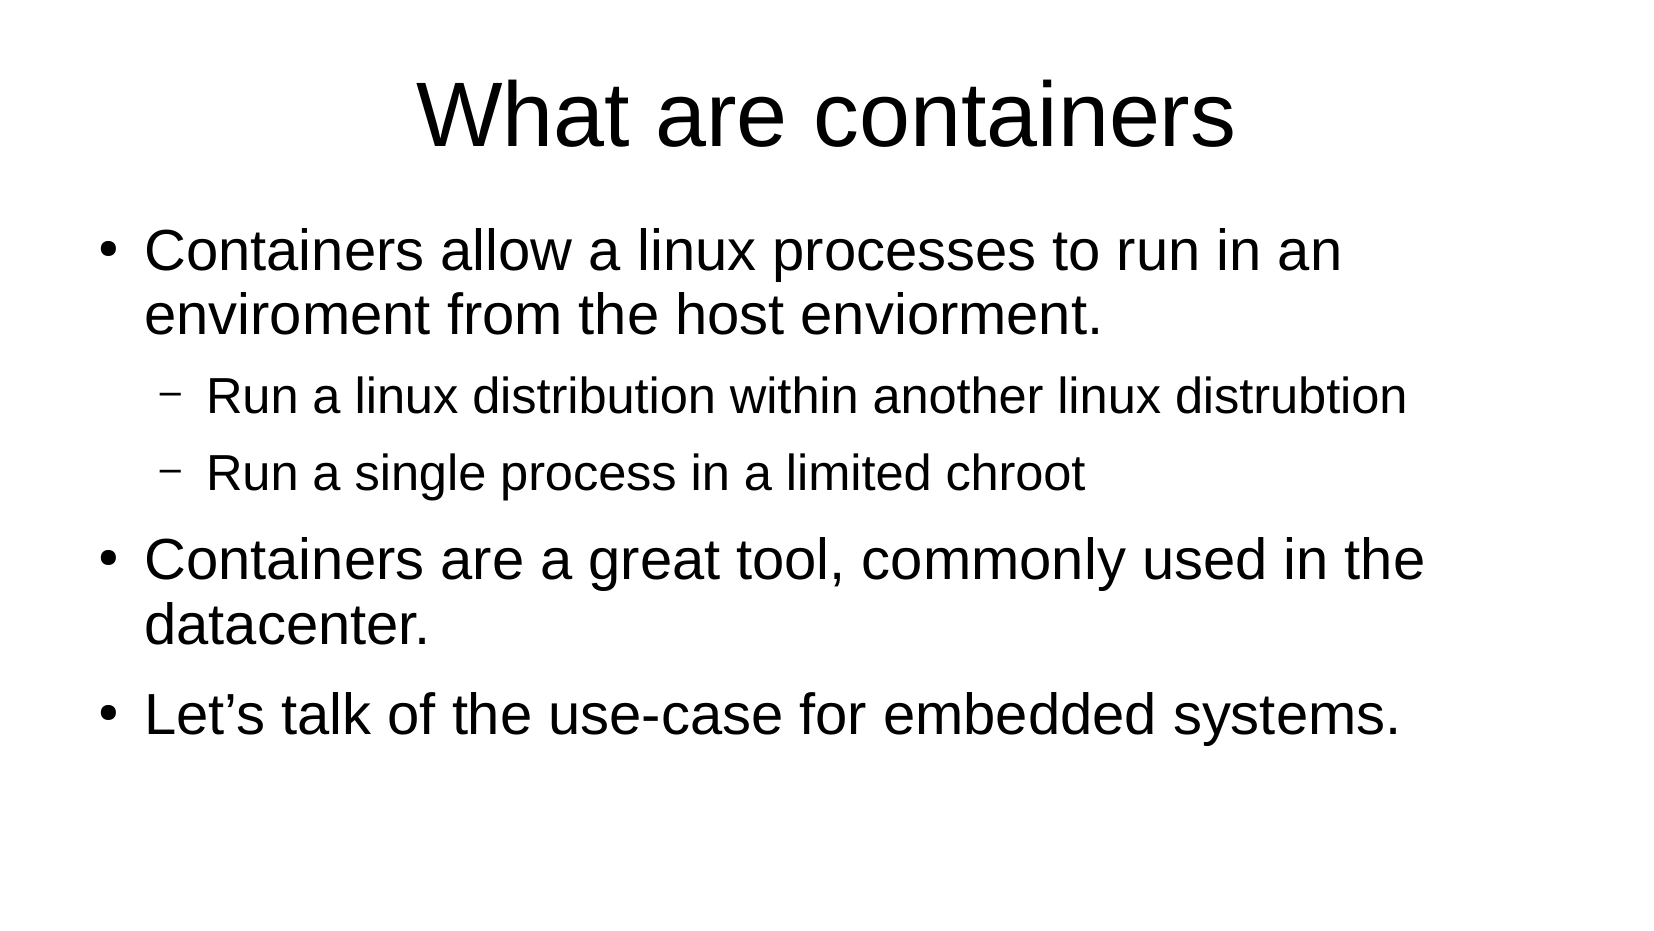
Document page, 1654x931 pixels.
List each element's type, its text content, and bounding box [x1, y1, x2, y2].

list Containers allow a linux processes to run in an enviroment from the host enviorment. Run a linux distribution within another linux distrubtion Run a single process in a limited chroot Containers are a great tool, commonly used in the datacenter. Let’s talk of the use-case for embedded systems. [82, 217, 1571, 758]
title What are containers [82, 37, 1571, 193]
